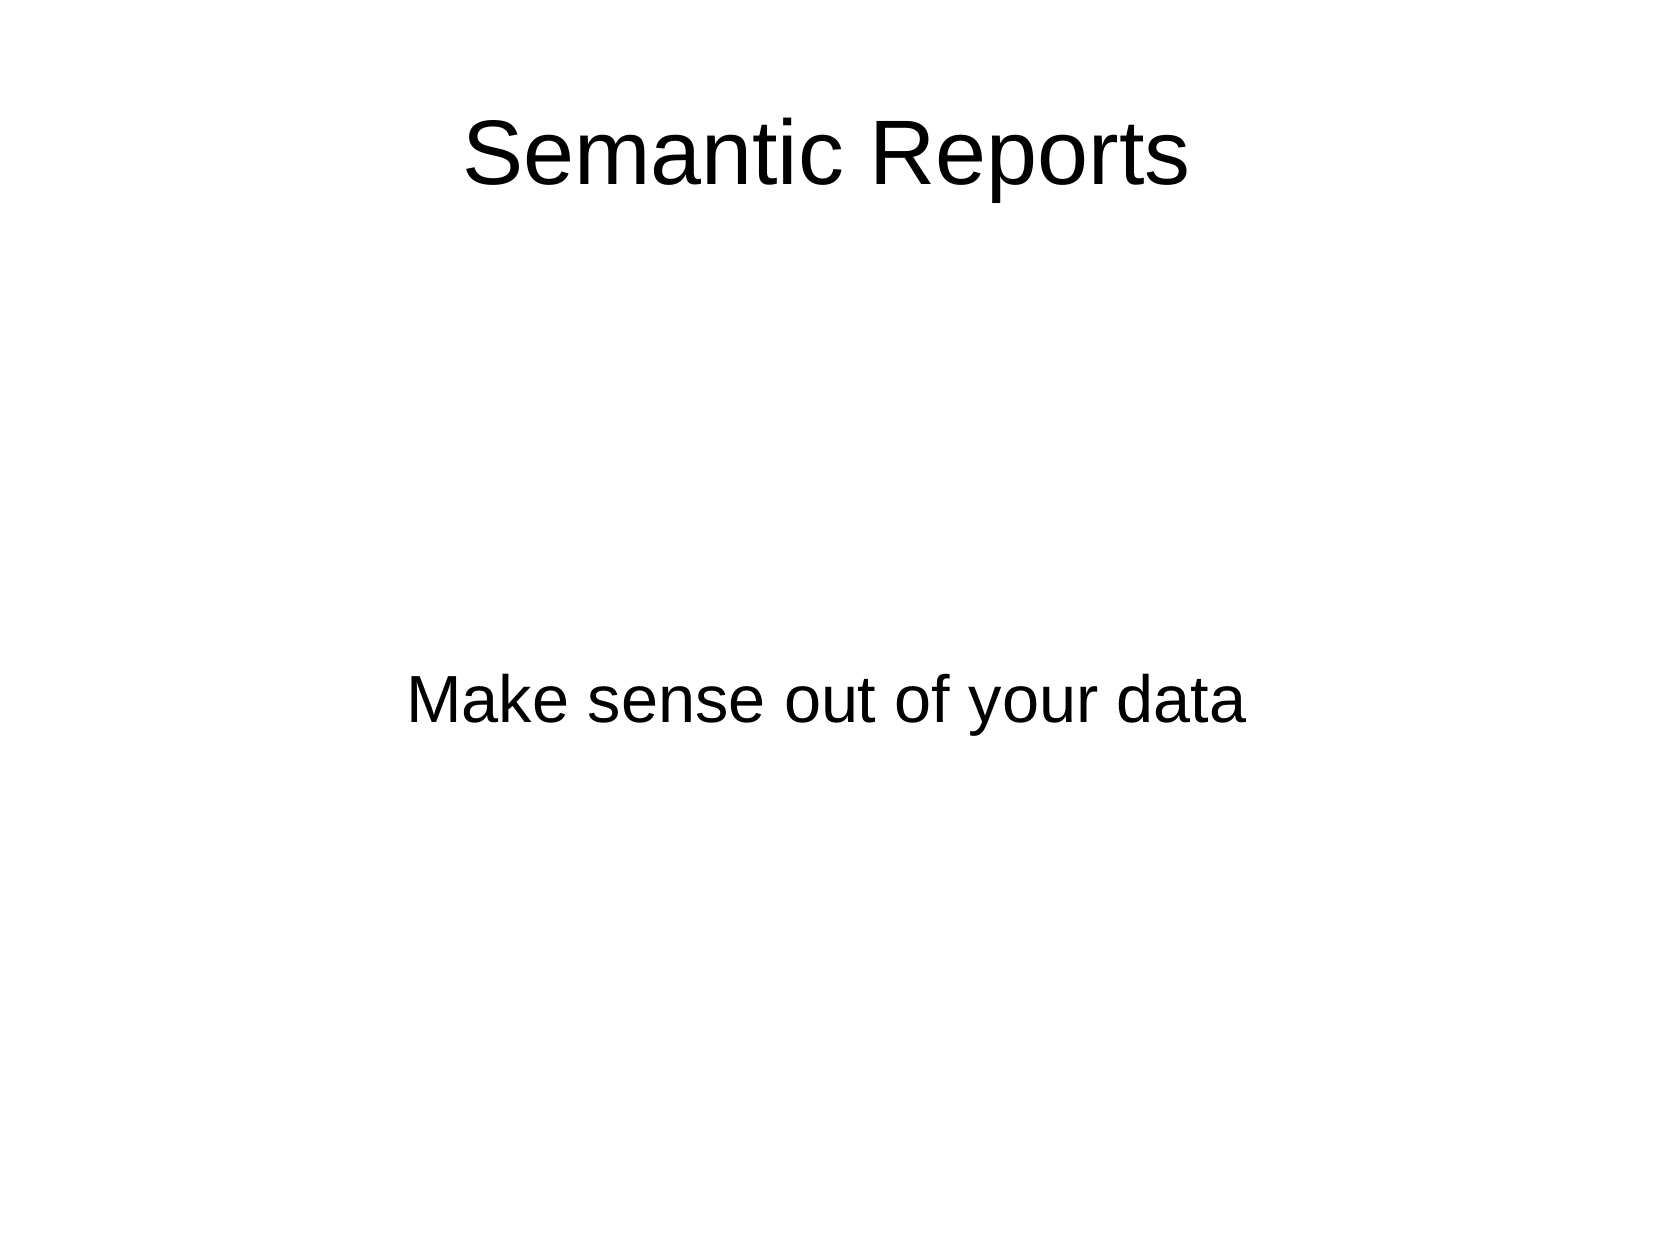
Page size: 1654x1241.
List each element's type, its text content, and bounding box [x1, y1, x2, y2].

subtitle Make sense out of your data [82, 290, 1571, 1109]
title Semantic Reports [82, 49, 1571, 257]
